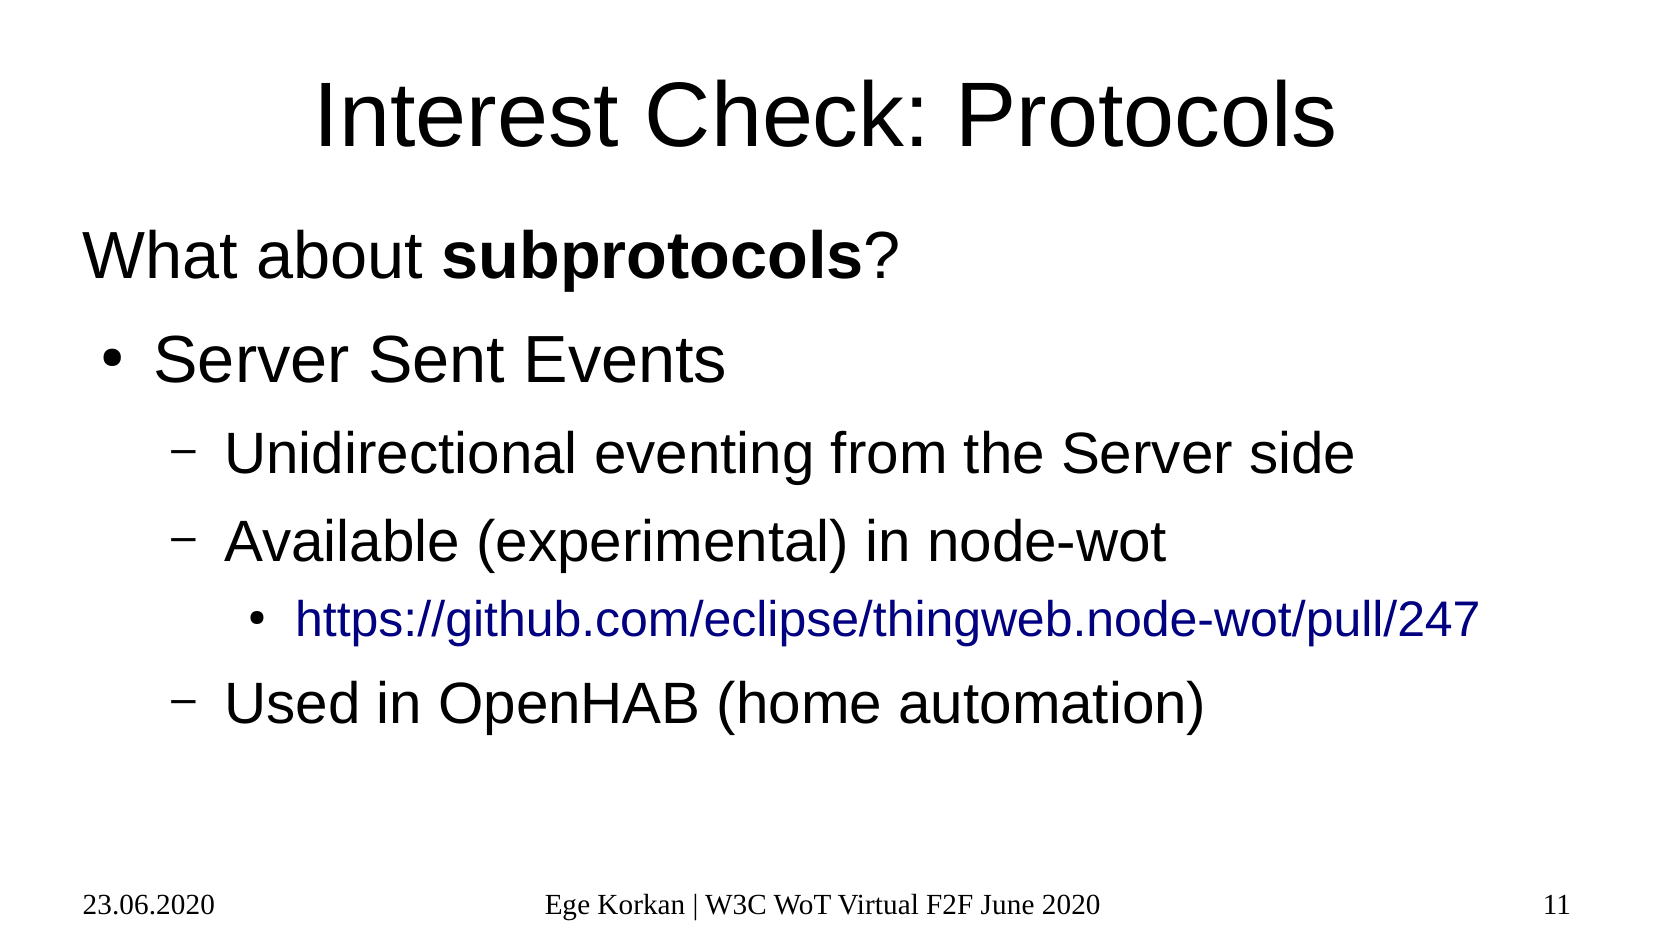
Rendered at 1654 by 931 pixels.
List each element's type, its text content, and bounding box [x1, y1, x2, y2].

list What about subprotocols? Server Sent Events Unidirectional eventing from the Server side Available (experimental) in node-wot https://github.com/eclipse/thingweb.node-wot/pull/247 Used in OpenHAB (home automation) [82, 217, 1571, 758]
title Interest Check: Protocols [82, 37, 1571, 193]
